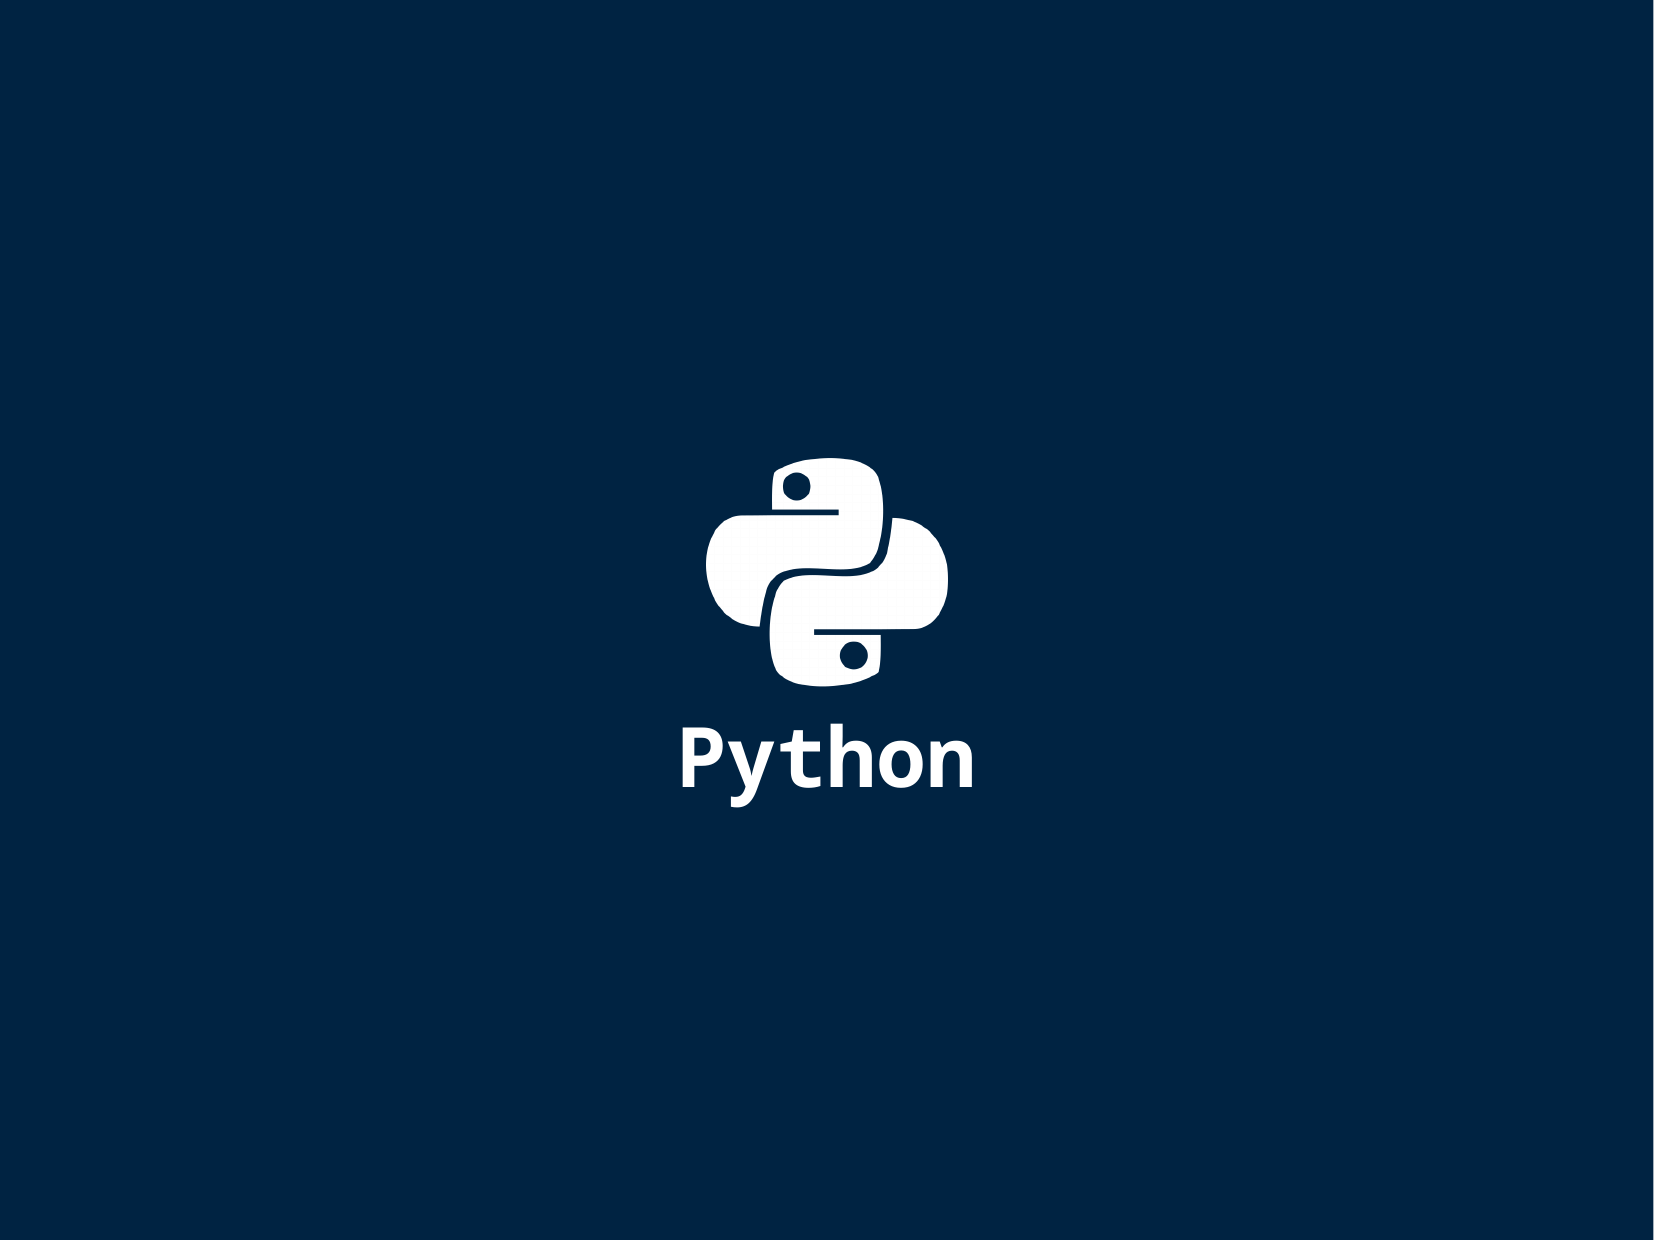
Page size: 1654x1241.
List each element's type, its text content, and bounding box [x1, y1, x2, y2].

picture [706, 451, 948, 693]
text_box Python [631, 690, 1022, 789]
